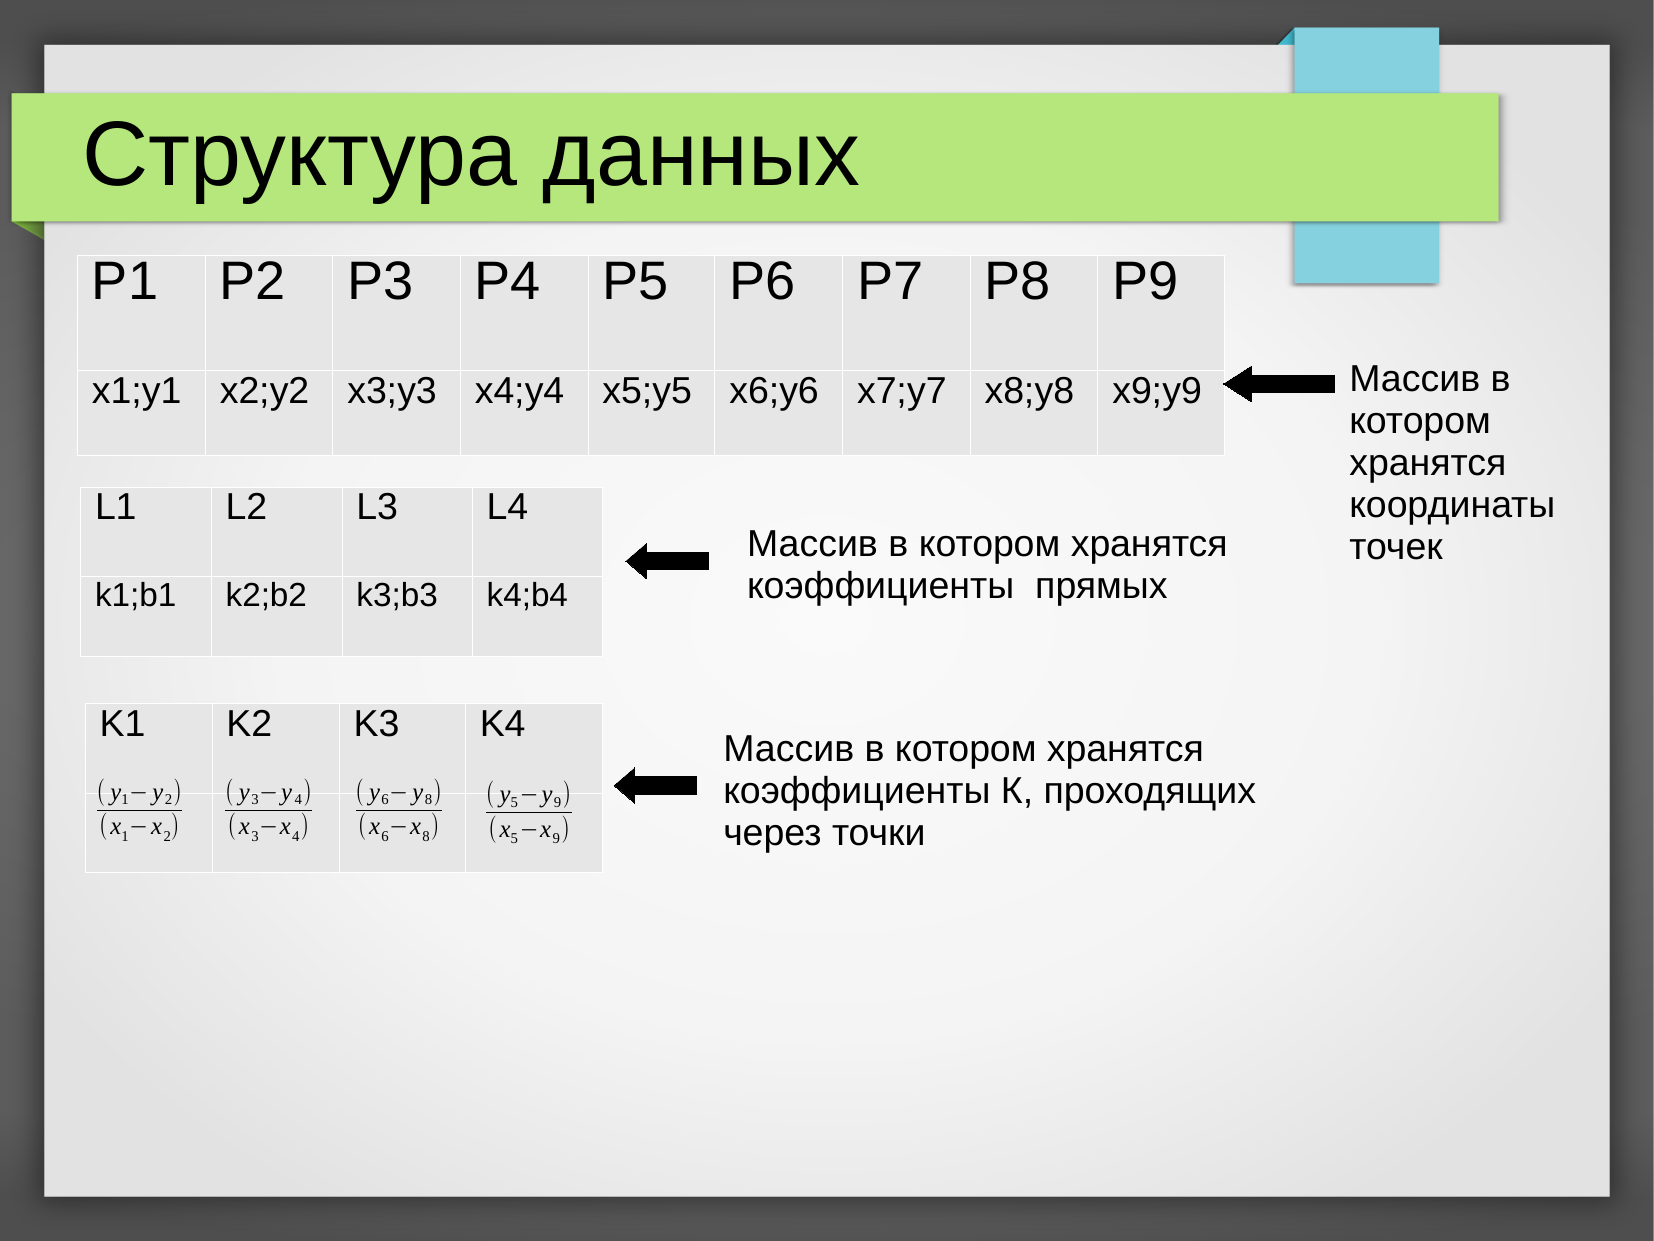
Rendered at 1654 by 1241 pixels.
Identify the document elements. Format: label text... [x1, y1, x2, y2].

chart [348, 777, 449, 844]
text_box Массив в котором хранятся коэффициенты К, проходящих через точки [708, 720, 1300, 863]
table_header K3 [340, 704, 465, 793]
chart [218, 777, 319, 844]
table_header P9 [1098, 256, 1224, 370]
table_cell [466, 794, 602, 872]
table_cell x5;y5 [589, 371, 714, 455]
table_cell k1;b1 [81, 577, 211, 656]
text_box [614, 767, 697, 804]
table_header P8 [971, 256, 1097, 370]
picture [0, 0, 1654, 1241]
table_cell x3;y3 [333, 371, 460, 455]
table_header P7 [843, 256, 970, 370]
table_cell x6;y6 [715, 371, 842, 455]
table_cell [340, 794, 465, 872]
table_header L3 [343, 488, 472, 576]
table_cell [86, 794, 212, 872]
table_header P2 [206, 256, 332, 370]
table_cell k2;b2 [212, 577, 342, 656]
text_box [625, 543, 709, 579]
table_cell x7;y7 [843, 371, 970, 455]
table_header P1 [78, 256, 205, 370]
table_header L4 [473, 488, 602, 576]
table_cell x9;y9 [1098, 371, 1224, 455]
table_cell x8;y8 [971, 371, 1097, 455]
chart [89, 777, 189, 844]
text_box [1223, 366, 1334, 402]
text_box Массив в котором хранятся координаты точек [1334, 350, 1571, 575]
table_cell k4;b4 [473, 577, 602, 656]
table_header P3 [333, 256, 460, 370]
table_header K4 [466, 704, 602, 793]
table_cell x1;y1 [78, 371, 205, 455]
table_header L1 [81, 488, 211, 576]
table_header K2 [213, 704, 339, 793]
table_header P5 [589, 256, 714, 370]
table_cell k3;b3 [343, 577, 472, 656]
table_cell [213, 794, 339, 872]
title Структура данных [82, 69, 1264, 238]
table_cell x4;y4 [461, 371, 588, 455]
text_box Массив в котором хранятся коэффициенты прямых [732, 515, 1252, 626]
chart [478, 779, 579, 846]
table_header L2 [212, 488, 342, 576]
table_header K1 [86, 704, 212, 793]
table_cell x2;y2 [206, 371, 332, 455]
table_header P6 [715, 256, 842, 370]
table_header P4 [461, 256, 588, 370]
